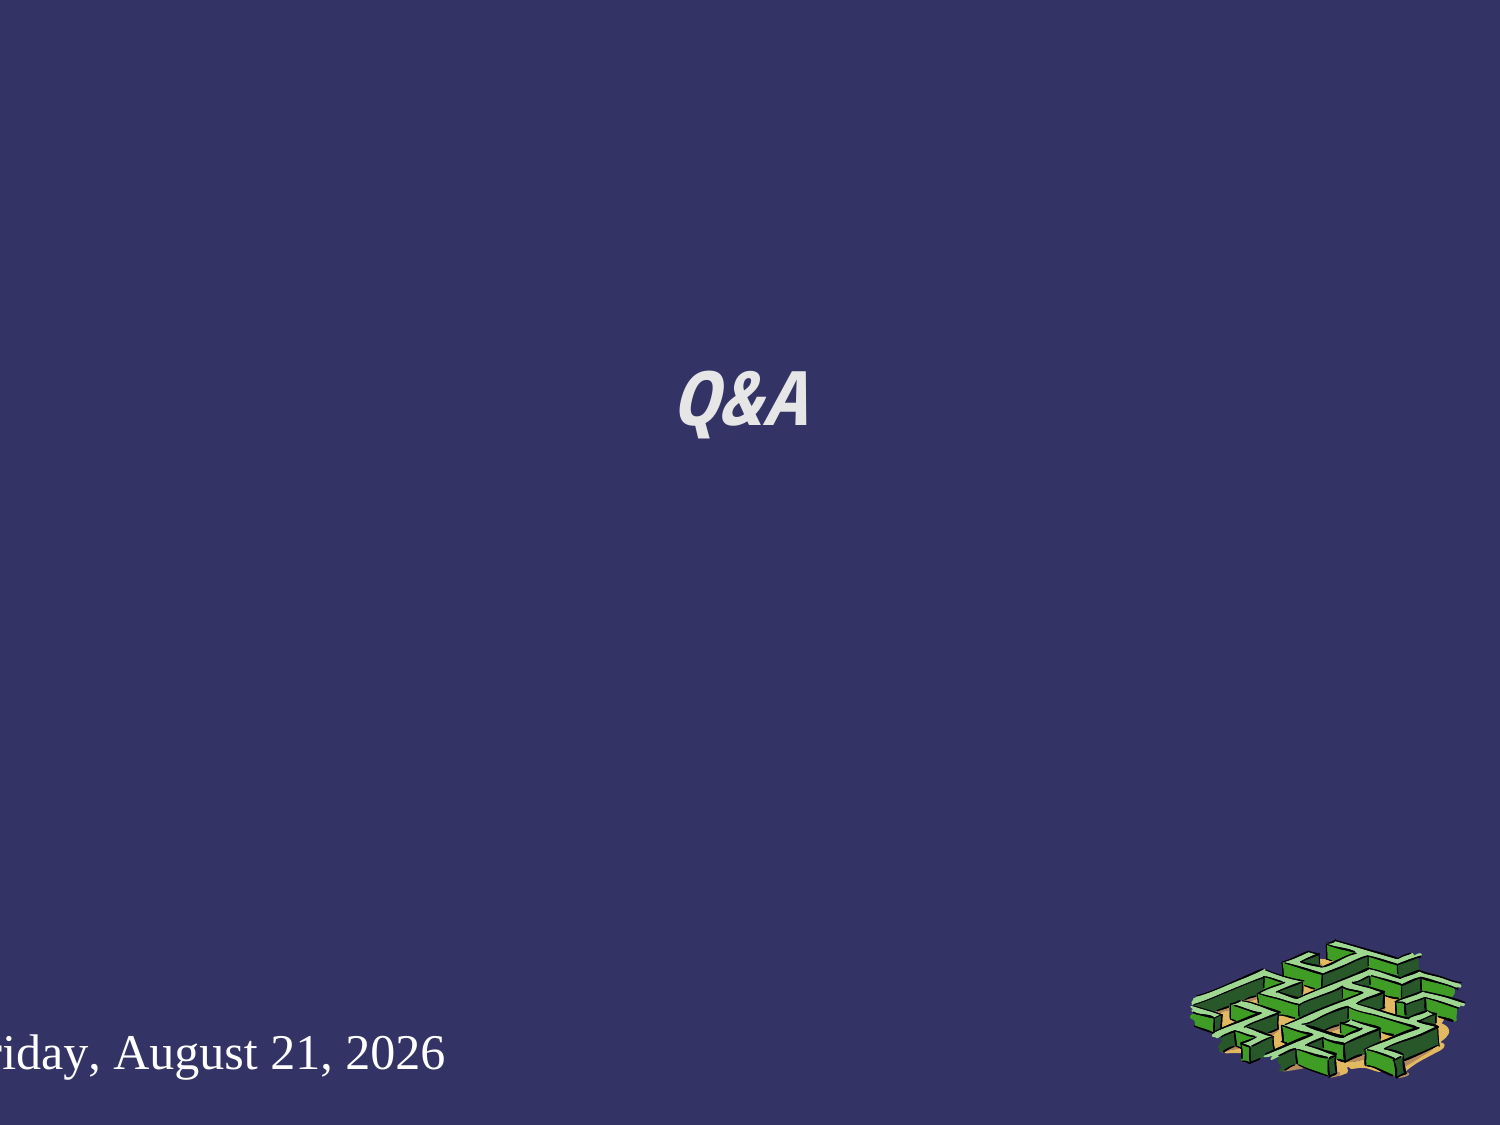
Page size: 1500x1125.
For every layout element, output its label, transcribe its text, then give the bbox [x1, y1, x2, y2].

title Q&A [64, 302, 1415, 491]
